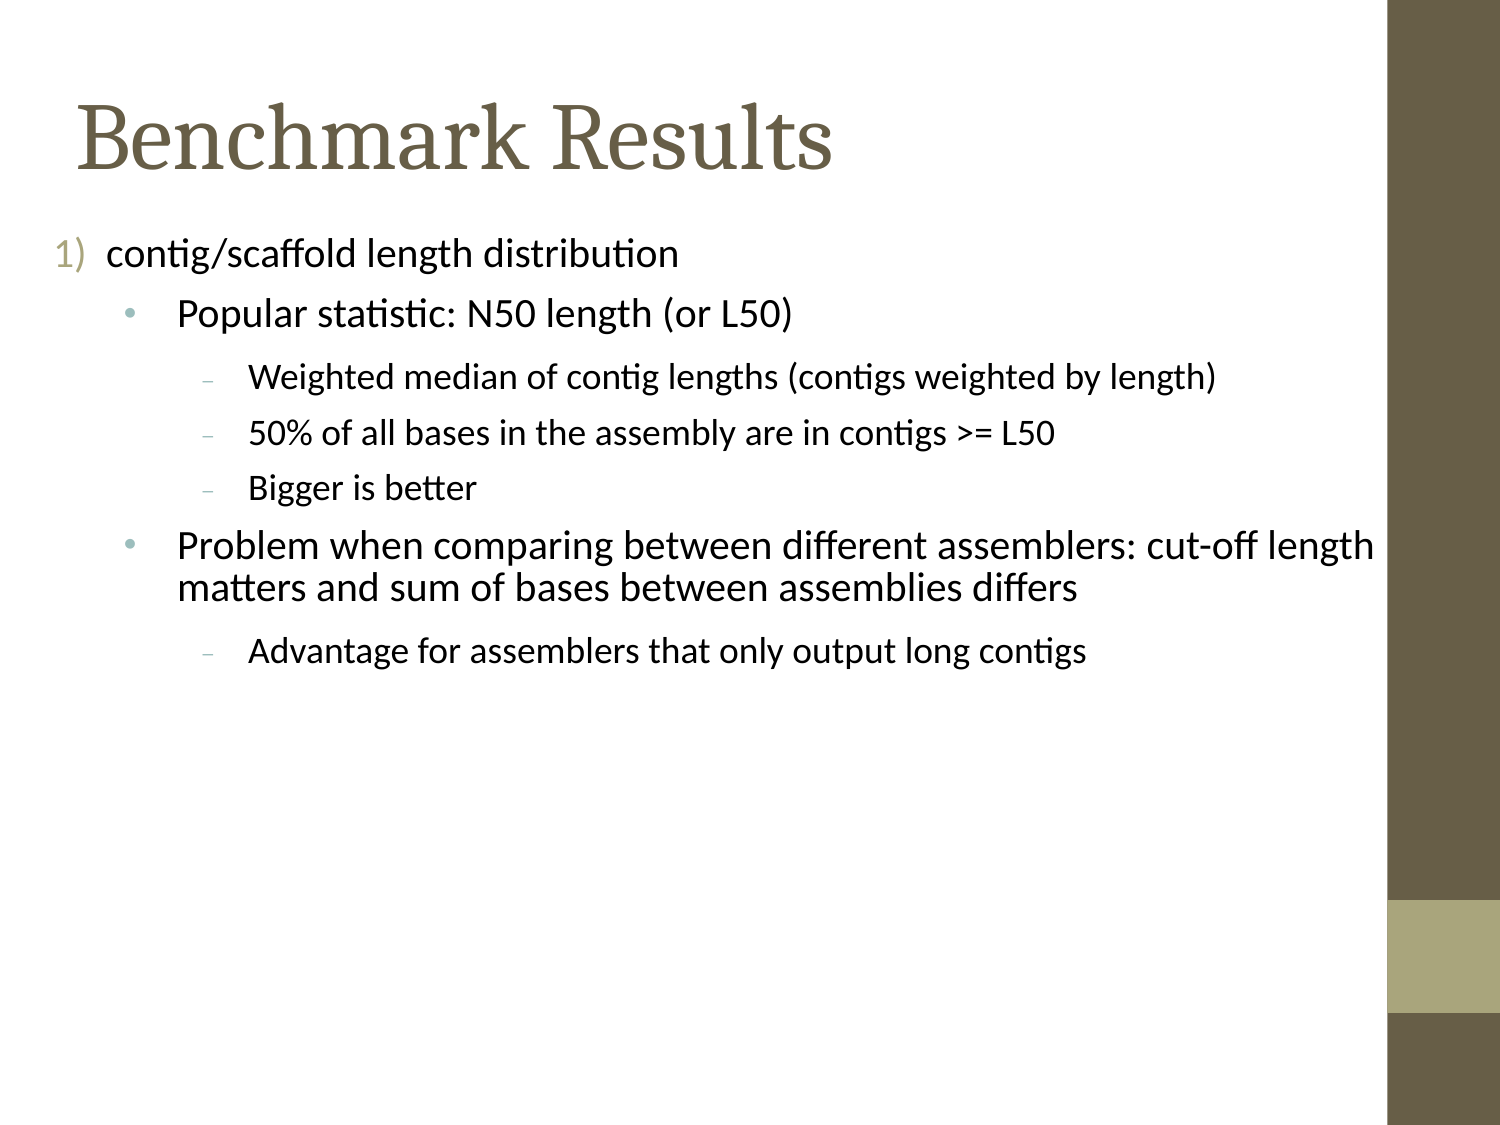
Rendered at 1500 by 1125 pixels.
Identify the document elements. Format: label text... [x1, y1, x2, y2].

title Benchmark Results [75, 82, 1326, 195]
list contig/scaffold length distribution Popular statistic: N50 length (or L50) Weighted median of contig lengths (contigs weighted by length) 50% of all bases in the assembly are in contigs >= L50 Bigger is better Problem when comparing between different assemblers: cut-off length matters and sum of bases between assemblies differs Advantage for assemblers that only output long contigs [35, 236, 1382, 1063]
